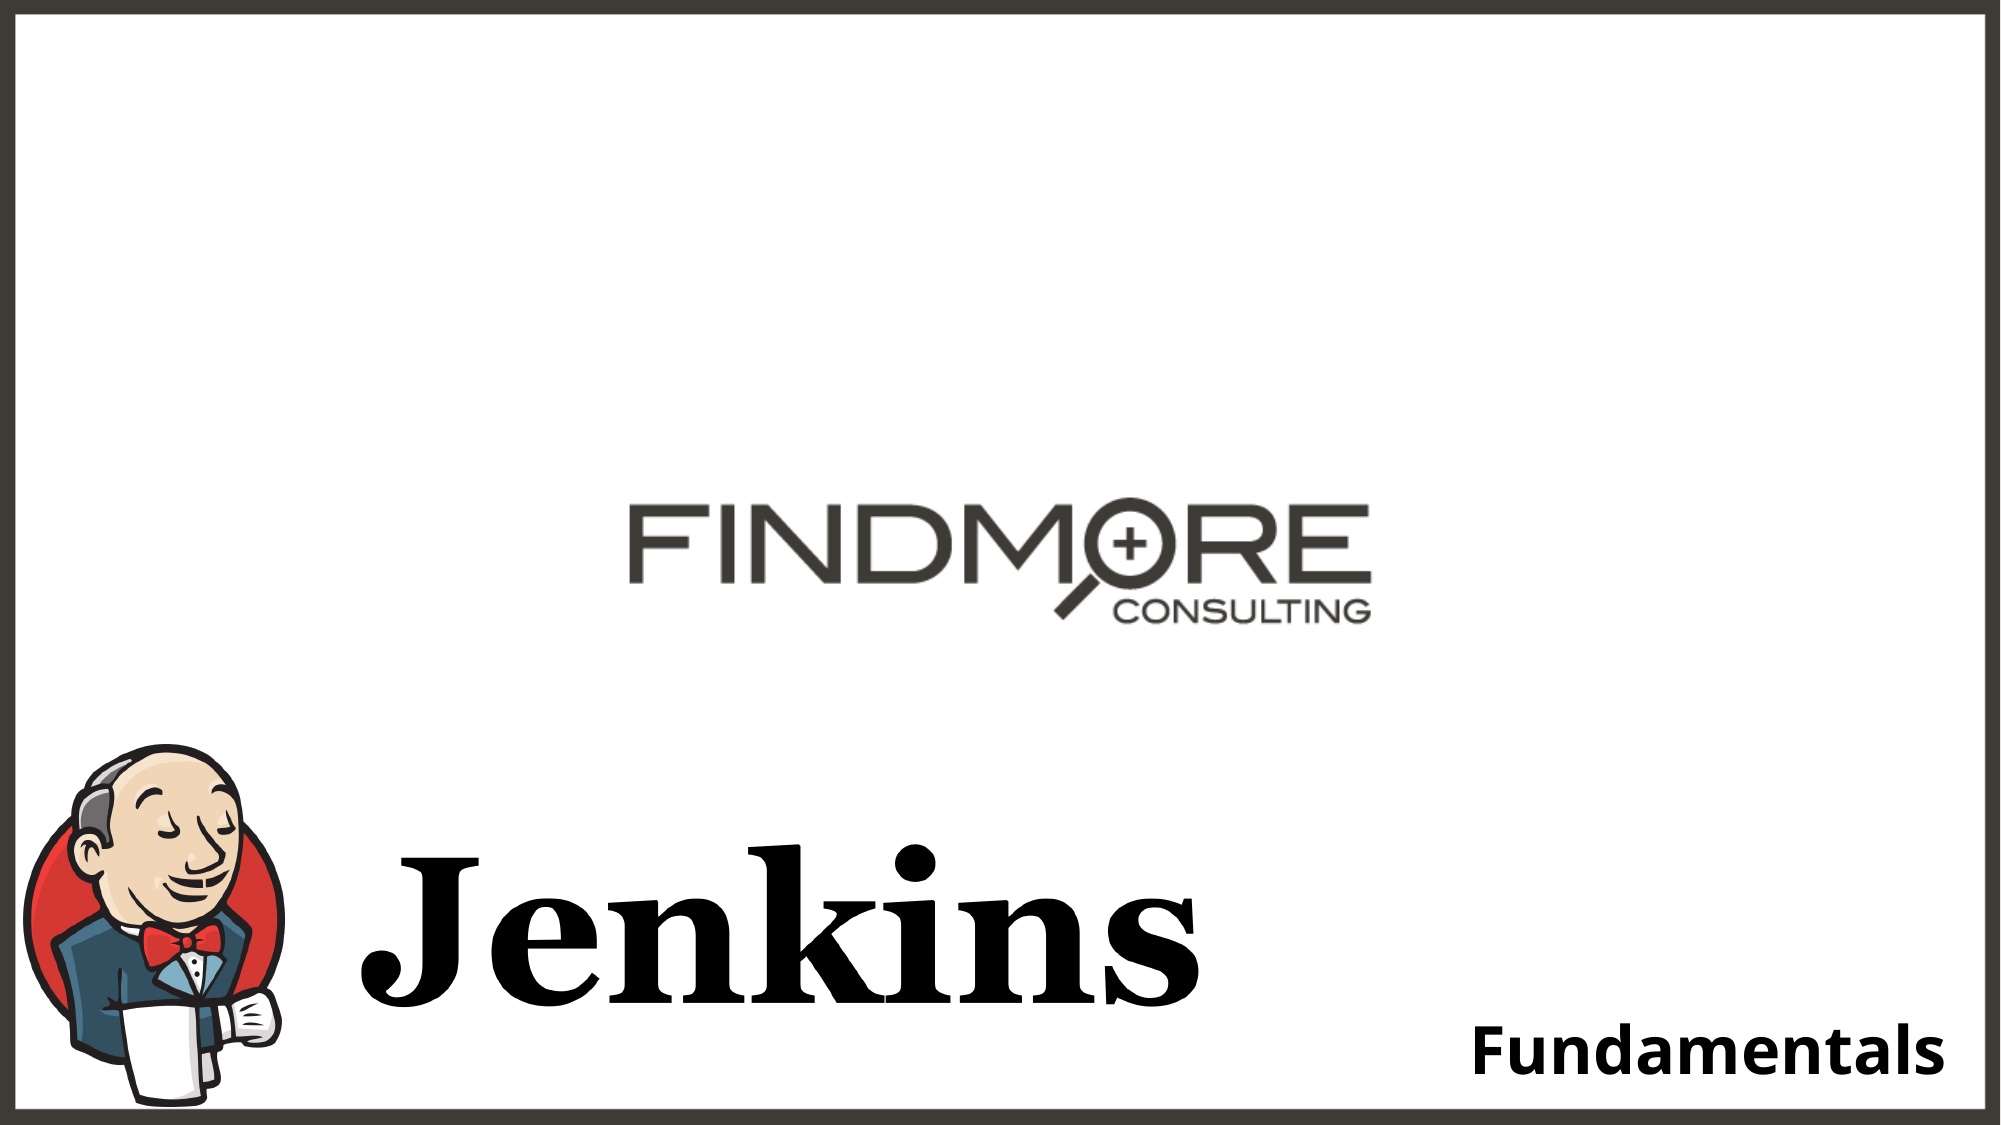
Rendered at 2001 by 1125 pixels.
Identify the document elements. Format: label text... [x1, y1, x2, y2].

text_box Fundamentals [1362, 1000, 1963, 1106]
picture [0, 0, 2001, 1125]
